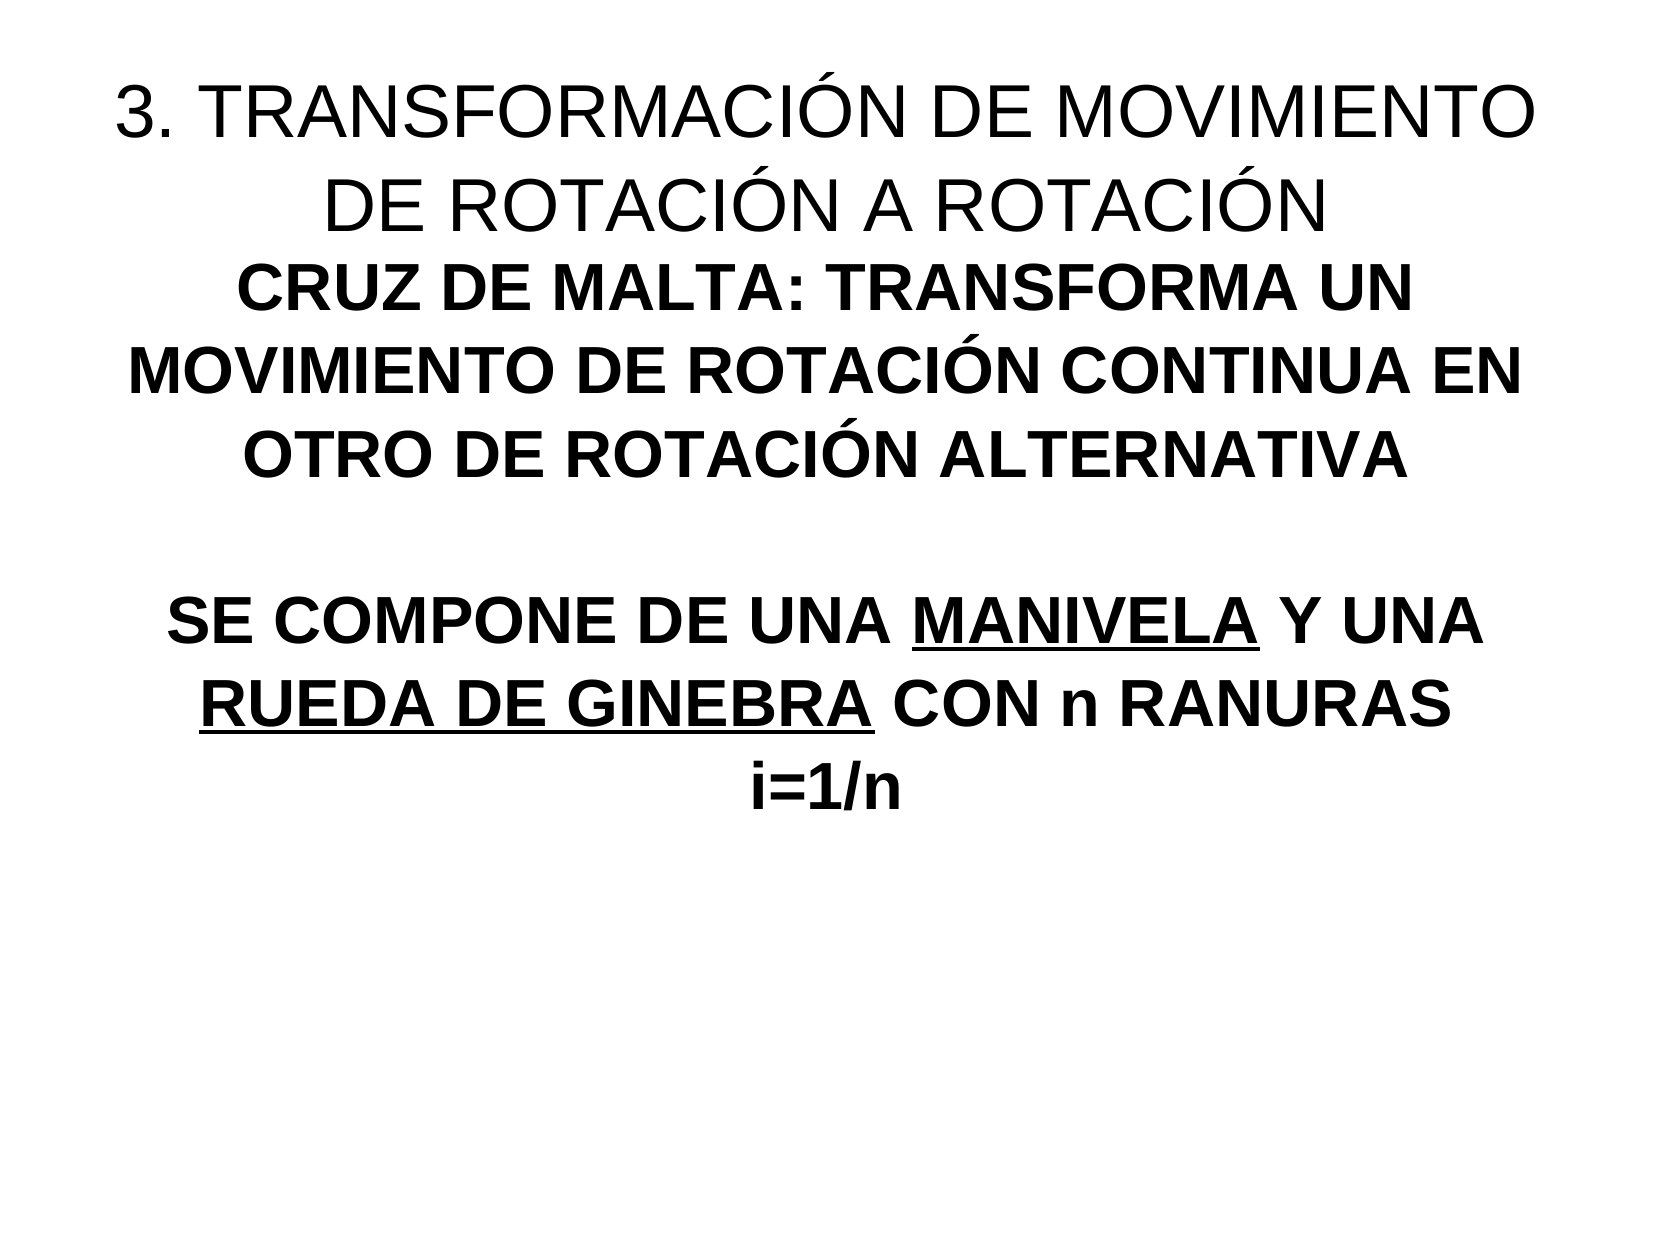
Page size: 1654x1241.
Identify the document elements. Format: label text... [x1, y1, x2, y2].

subtitle CRUZ DE MALTA: TRANSFORMA UN MOVIMIENTO DE ROTACIÓN CONTINUA EN OTRO DE ROTACIÓN ALTERNATIVA SE COMPONE DE UNA MANIVELA Y UNA RUEDA DE GINEBRA CON n RANURAS i=1/n [82, 38, 1571, 1109]
